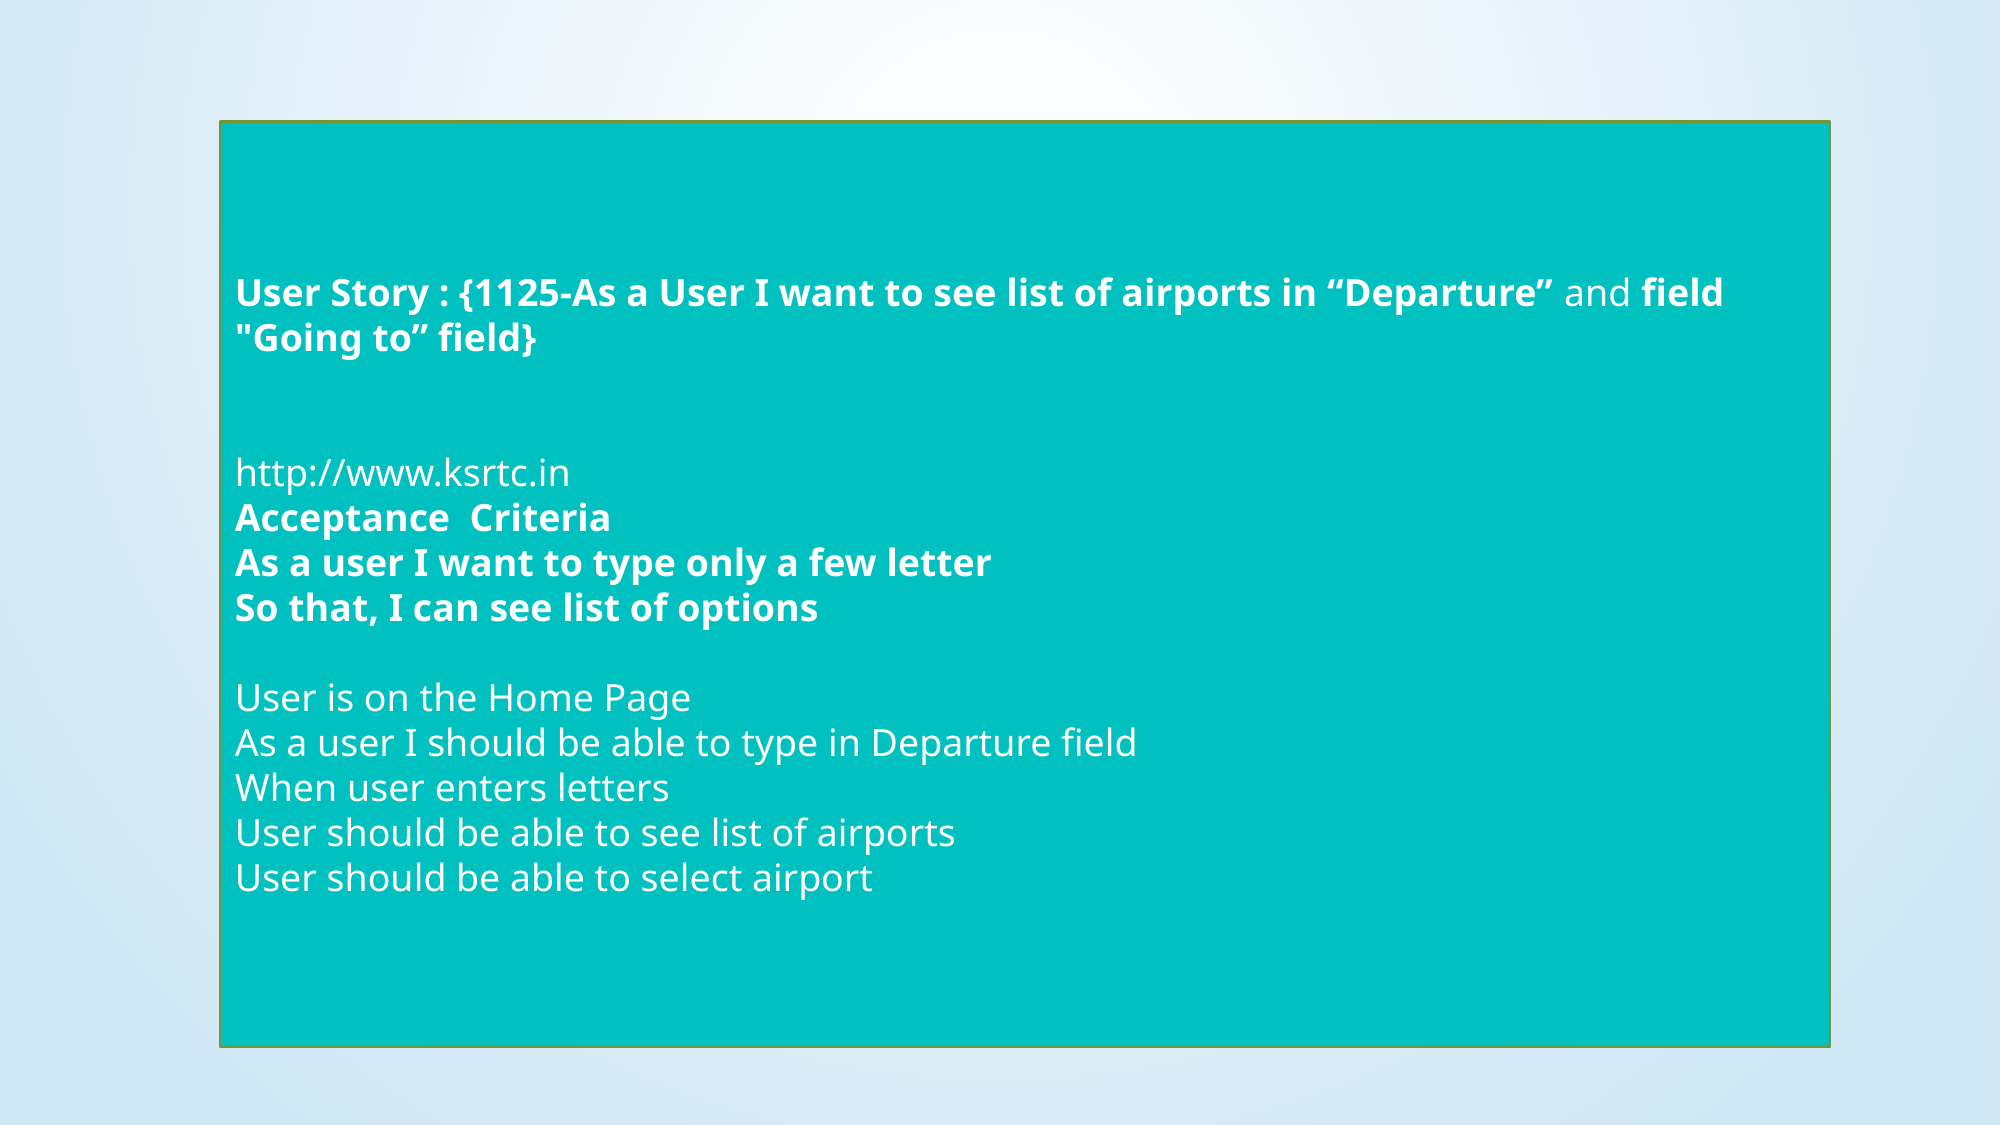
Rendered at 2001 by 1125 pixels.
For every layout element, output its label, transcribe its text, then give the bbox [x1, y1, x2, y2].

text_box User Story : {1125-As a User I want to see list of airports in “Departure” and field "Going to” field} http://www.ksrtc.in Acceptance Criteria As a user I want to type only a few letter So that, I can see list of options User is on the Home Page As a user I should be able to type in Departure field When user enters letters User should be able to see list of airports User should be able to select airport [219, 121, 1830, 1048]
picture [0, 0, 2000, 1125]
